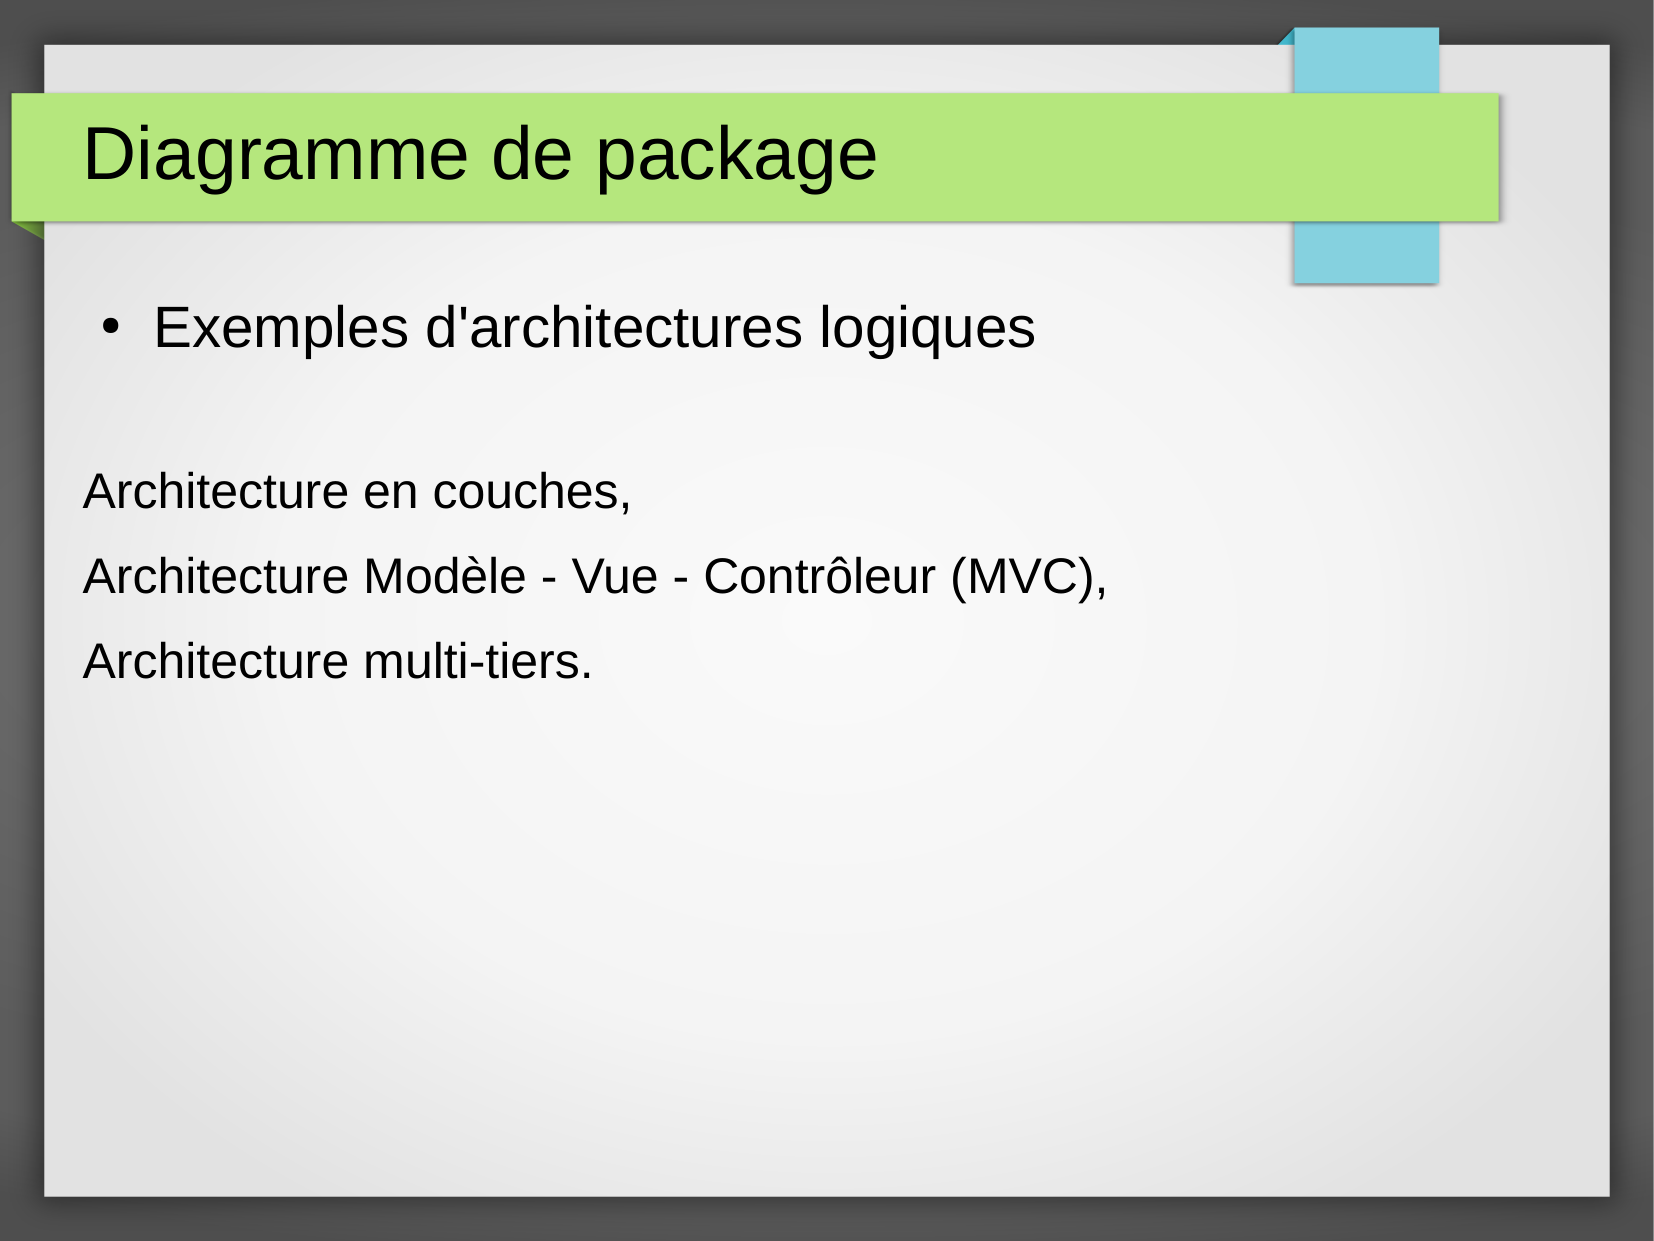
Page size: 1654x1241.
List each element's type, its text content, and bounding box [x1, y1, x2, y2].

list Architecture en couches, Architecture Modèle - Vue - Contrôleur (MVC), Architecture multi-tiers. [82, 377, 1571, 1015]
list Exemples d'architectures logiques [82, 295, 1571, 377]
picture [0, 0, 1654, 1241]
title Diagramme de package [82, 94, 1264, 213]
